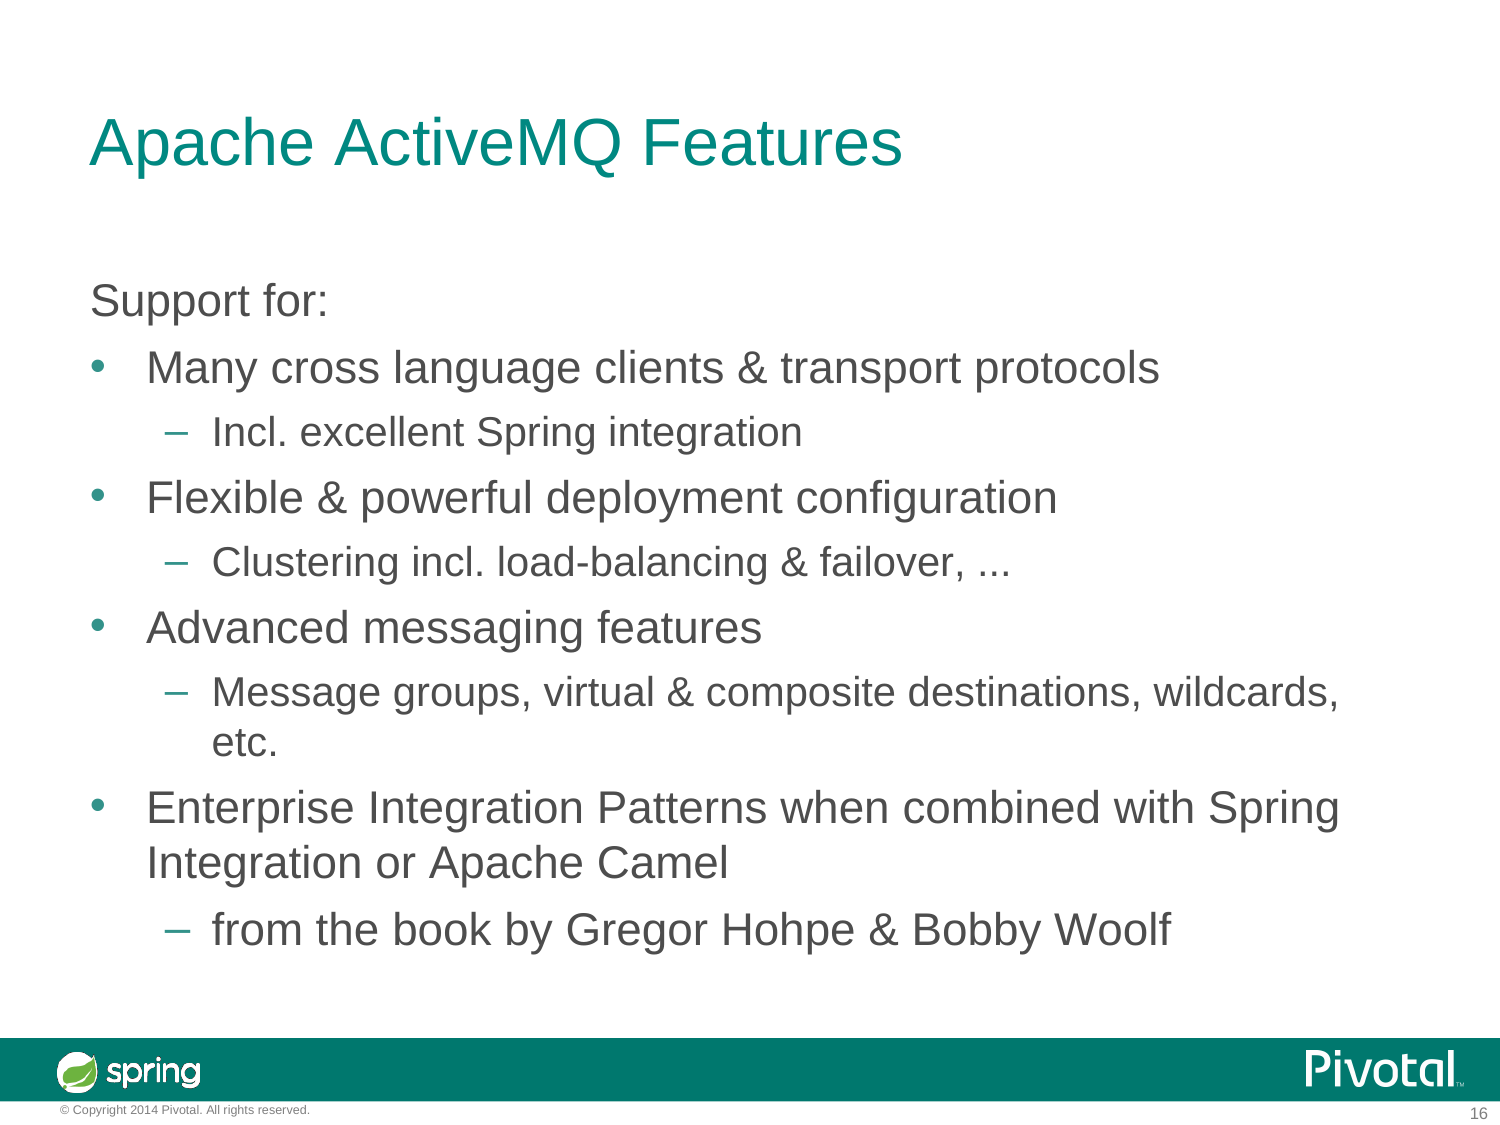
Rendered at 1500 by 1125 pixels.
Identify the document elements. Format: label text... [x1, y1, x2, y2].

title Apache ActiveMQ Features [75, 45, 1426, 233]
list Support for: Many cross language clients & transport protocols Incl. excellent Spring integration Flexible & powerful deployment configuration Clustering incl. load-balancing & failover, ... Advanced messaging features Message groups, virtual & composite destinations, wildcards, etc. Enterprise Integration Patterns when combined with Spring Integration or Apache Camel from the book by Gregor Hohpe & Bobby Woolf [75, 262, 1426, 1005]
picture [1306, 1050, 1464, 1087]
picture [32, 1041, 210, 1103]
